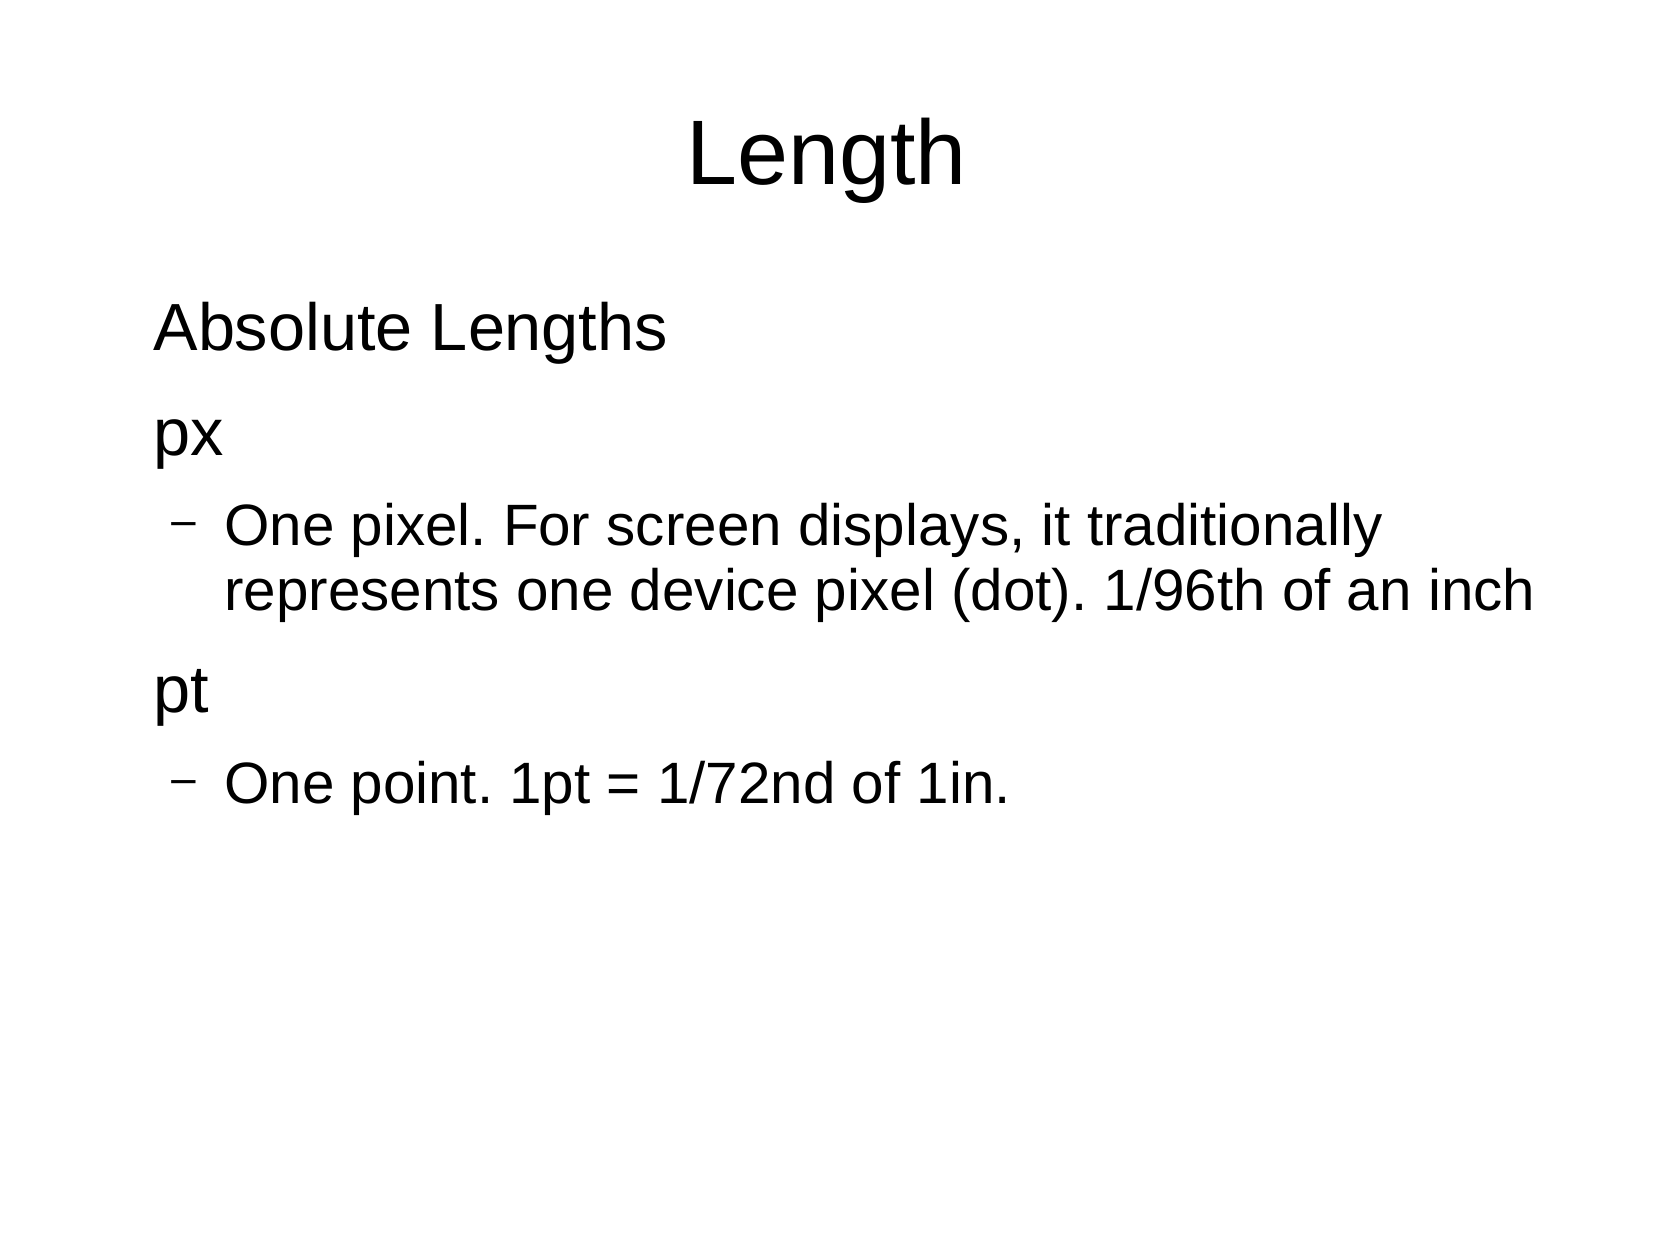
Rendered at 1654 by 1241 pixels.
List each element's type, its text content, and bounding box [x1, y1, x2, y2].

list Absolute Lengths px One pixel. For screen displays, it traditionally represents one device pixel (dot). 1/96th of an inch pt One point. 1pt = 1/72nd of 1in. [82, 290, 1571, 1010]
title Length [82, 49, 1571, 257]
